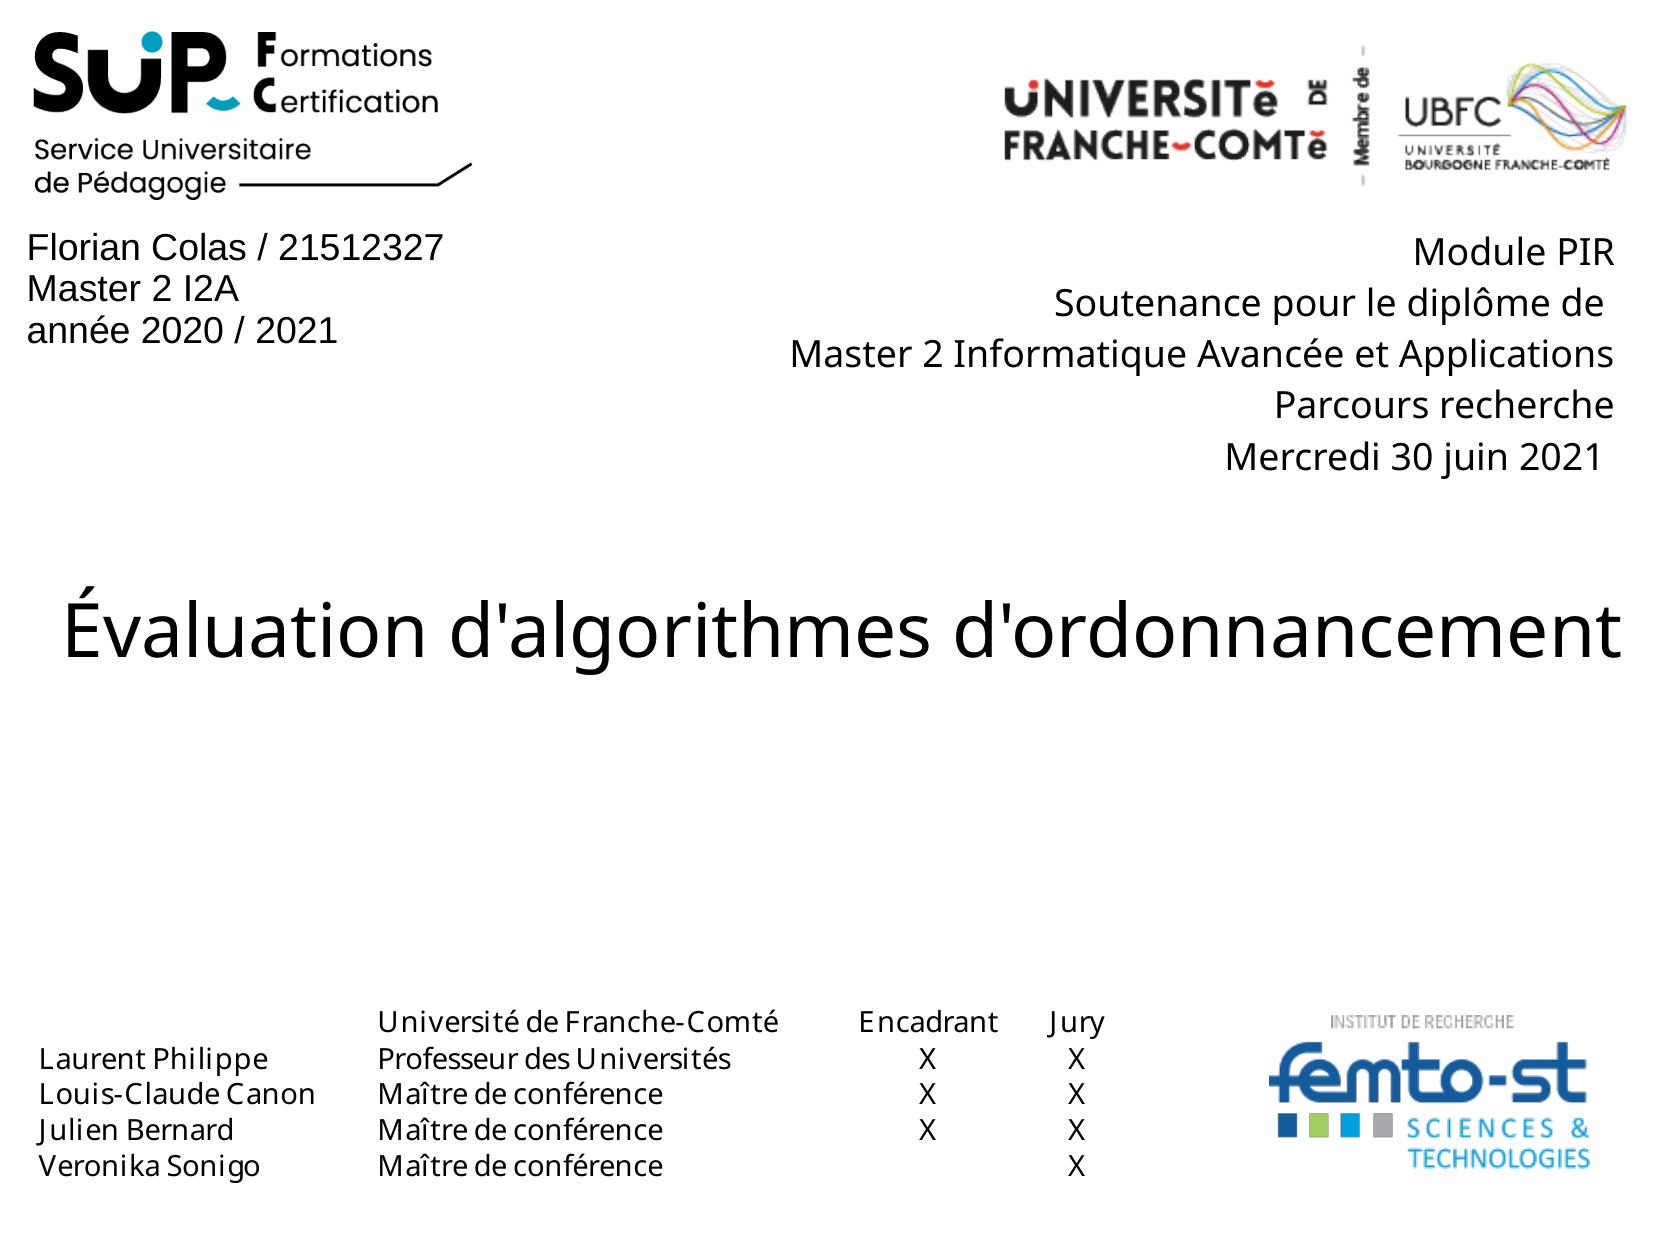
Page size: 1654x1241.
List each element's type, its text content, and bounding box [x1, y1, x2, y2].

text_box Module PIR Soutenance pour le diplôme de Master 2 Informatique Avancée et Applications Parcours recherche Mercredi 30 juin 2021 [673, 218, 1630, 449]
text_box Florian Colas / 21512327 Master 2 I2A année 2020 / 2021 [11, 218, 485, 360]
text_box Évaluation d'algorithmes d'ordonnancement [46, 569, 1608, 671]
picture [1269, 1014, 1590, 1169]
picture [1003, 30, 1629, 202]
chart [36, 1006, 1147, 1189]
picture [33, 31, 473, 200]
